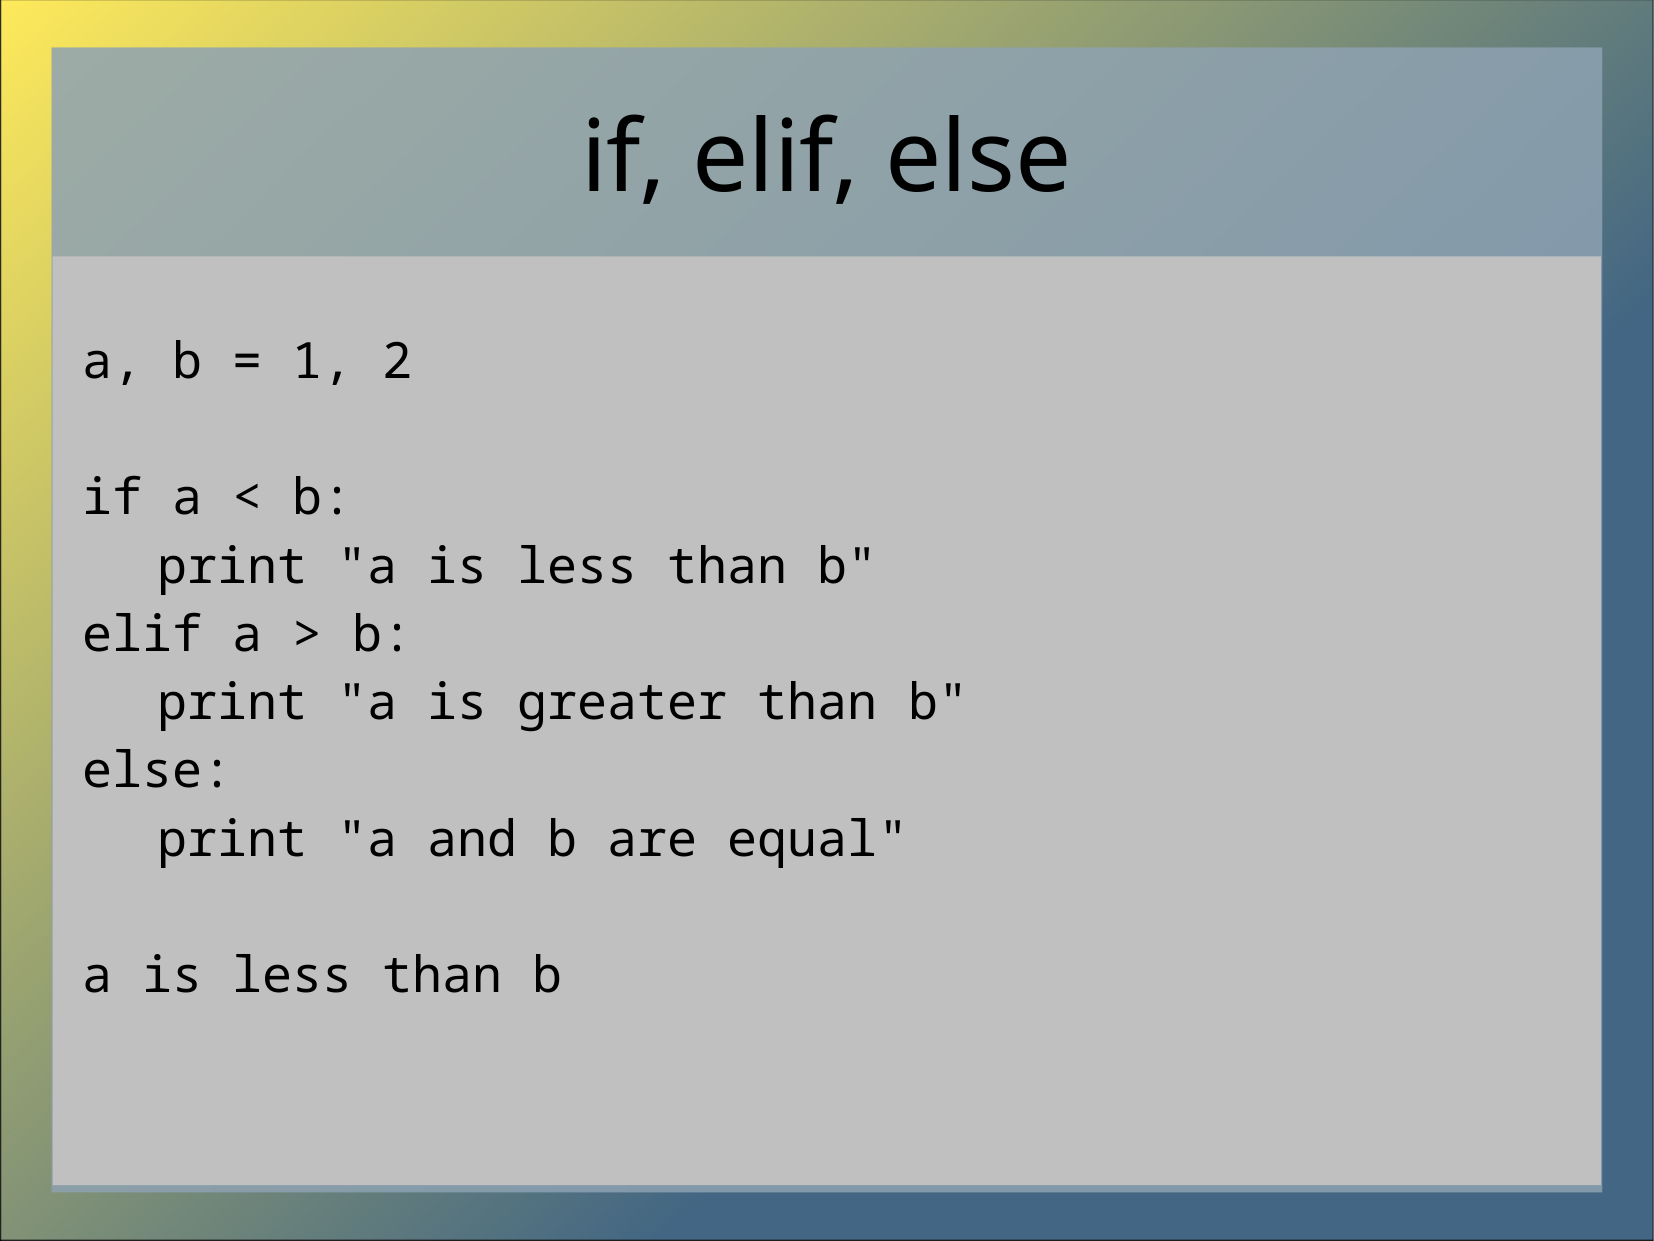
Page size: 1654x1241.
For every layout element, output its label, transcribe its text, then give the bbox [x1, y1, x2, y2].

list a, b = 1, 2 if a < b: print "a is less than b" elif a > b: print "a is greater than b" else: print "a and b are equal" a is less than b [52, 256, 1601, 1186]
picture [0, 0, 1654, 1241]
title if, elif, else [82, 49, 1571, 256]
